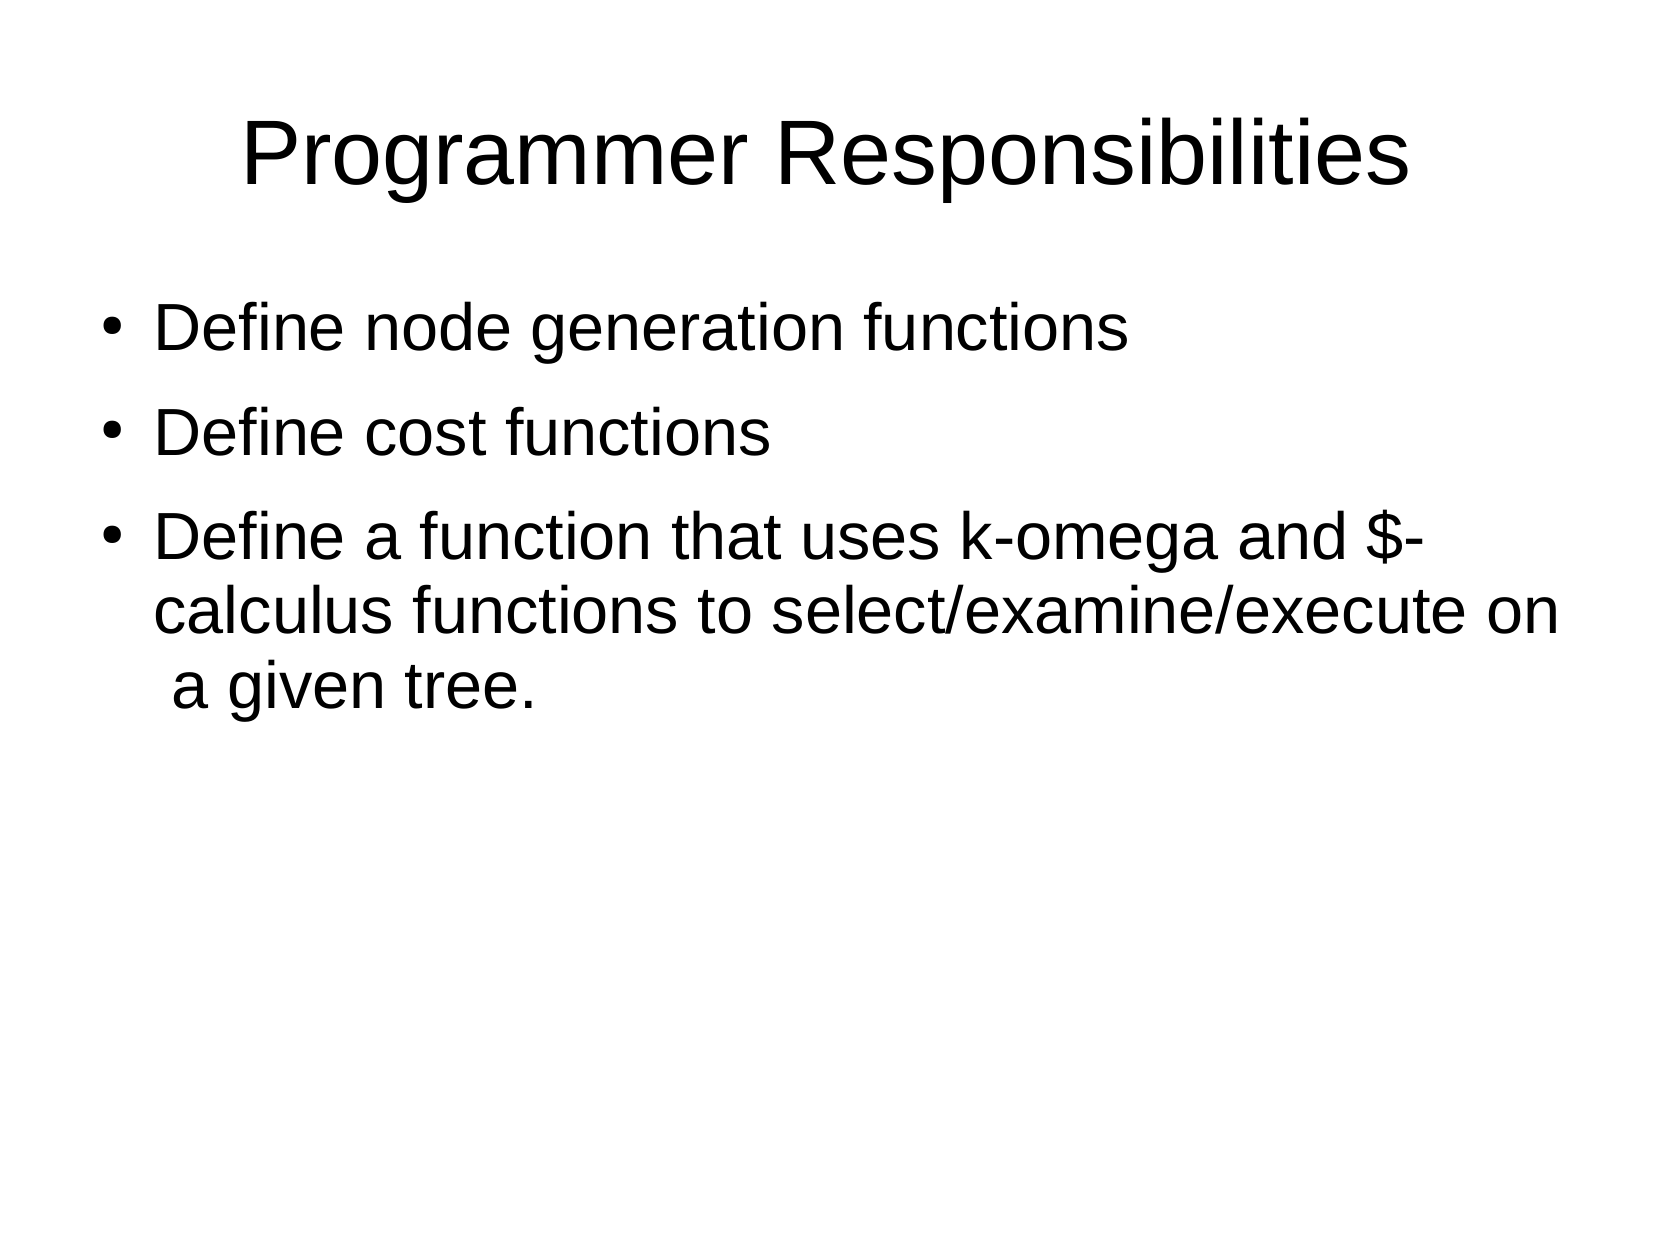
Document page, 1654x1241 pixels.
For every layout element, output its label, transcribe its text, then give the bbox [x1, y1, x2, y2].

list Define node generation functions Define cost functions Define a function that uses k-omega and $-calculus functions to select/examine/execute on a given tree. [82, 290, 1571, 1109]
title Programmer Responsibilities [82, 56, 1571, 250]
